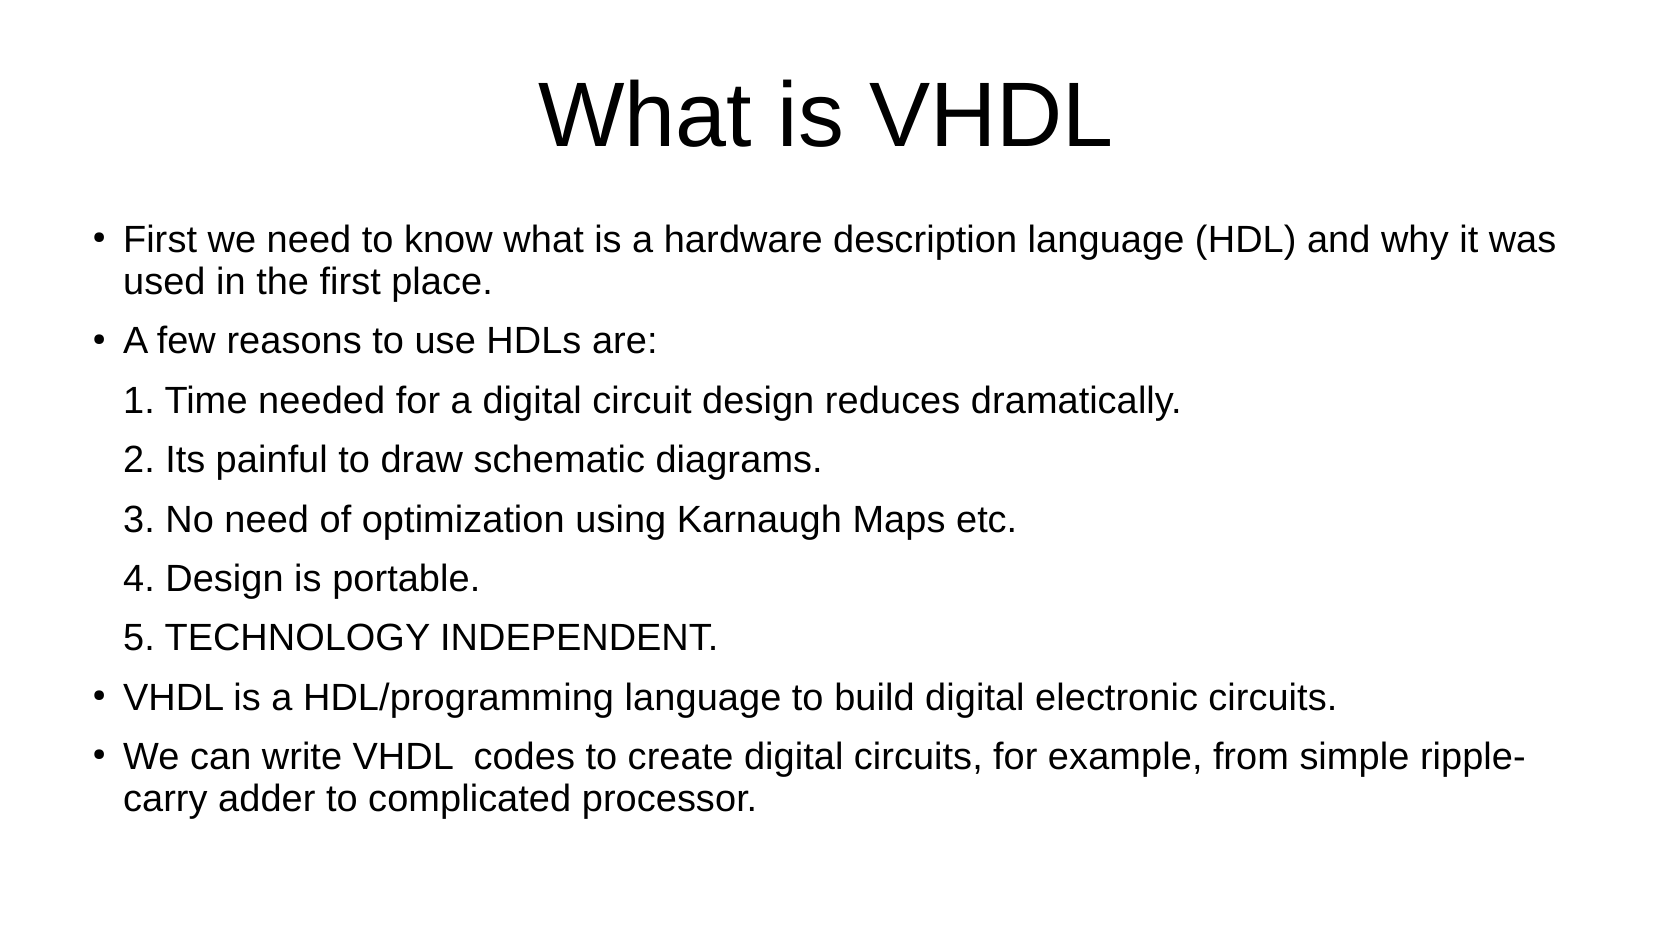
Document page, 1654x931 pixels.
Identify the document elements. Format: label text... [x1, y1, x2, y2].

list First we need to know what is a hardware description language (HDL) and why it was used in the first place. A few reasons to use HDLs are: 1. Time needed for a digital circuit design reduces dramatically. 2. Its painful to draw schematic diagrams. 3. No need of optimization using Karnaugh Maps etc. 4. Design is portable. 5. TECHNOLOGY INDEPENDENT. VHDL is a HDL/programming language to build digital electronic circuits. We can write VHDL codes to create digital circuits, for example, from simple ripple-carry adder to complicated processor. [82, 217, 1571, 826]
title What is VHDL [82, 37, 1571, 193]
